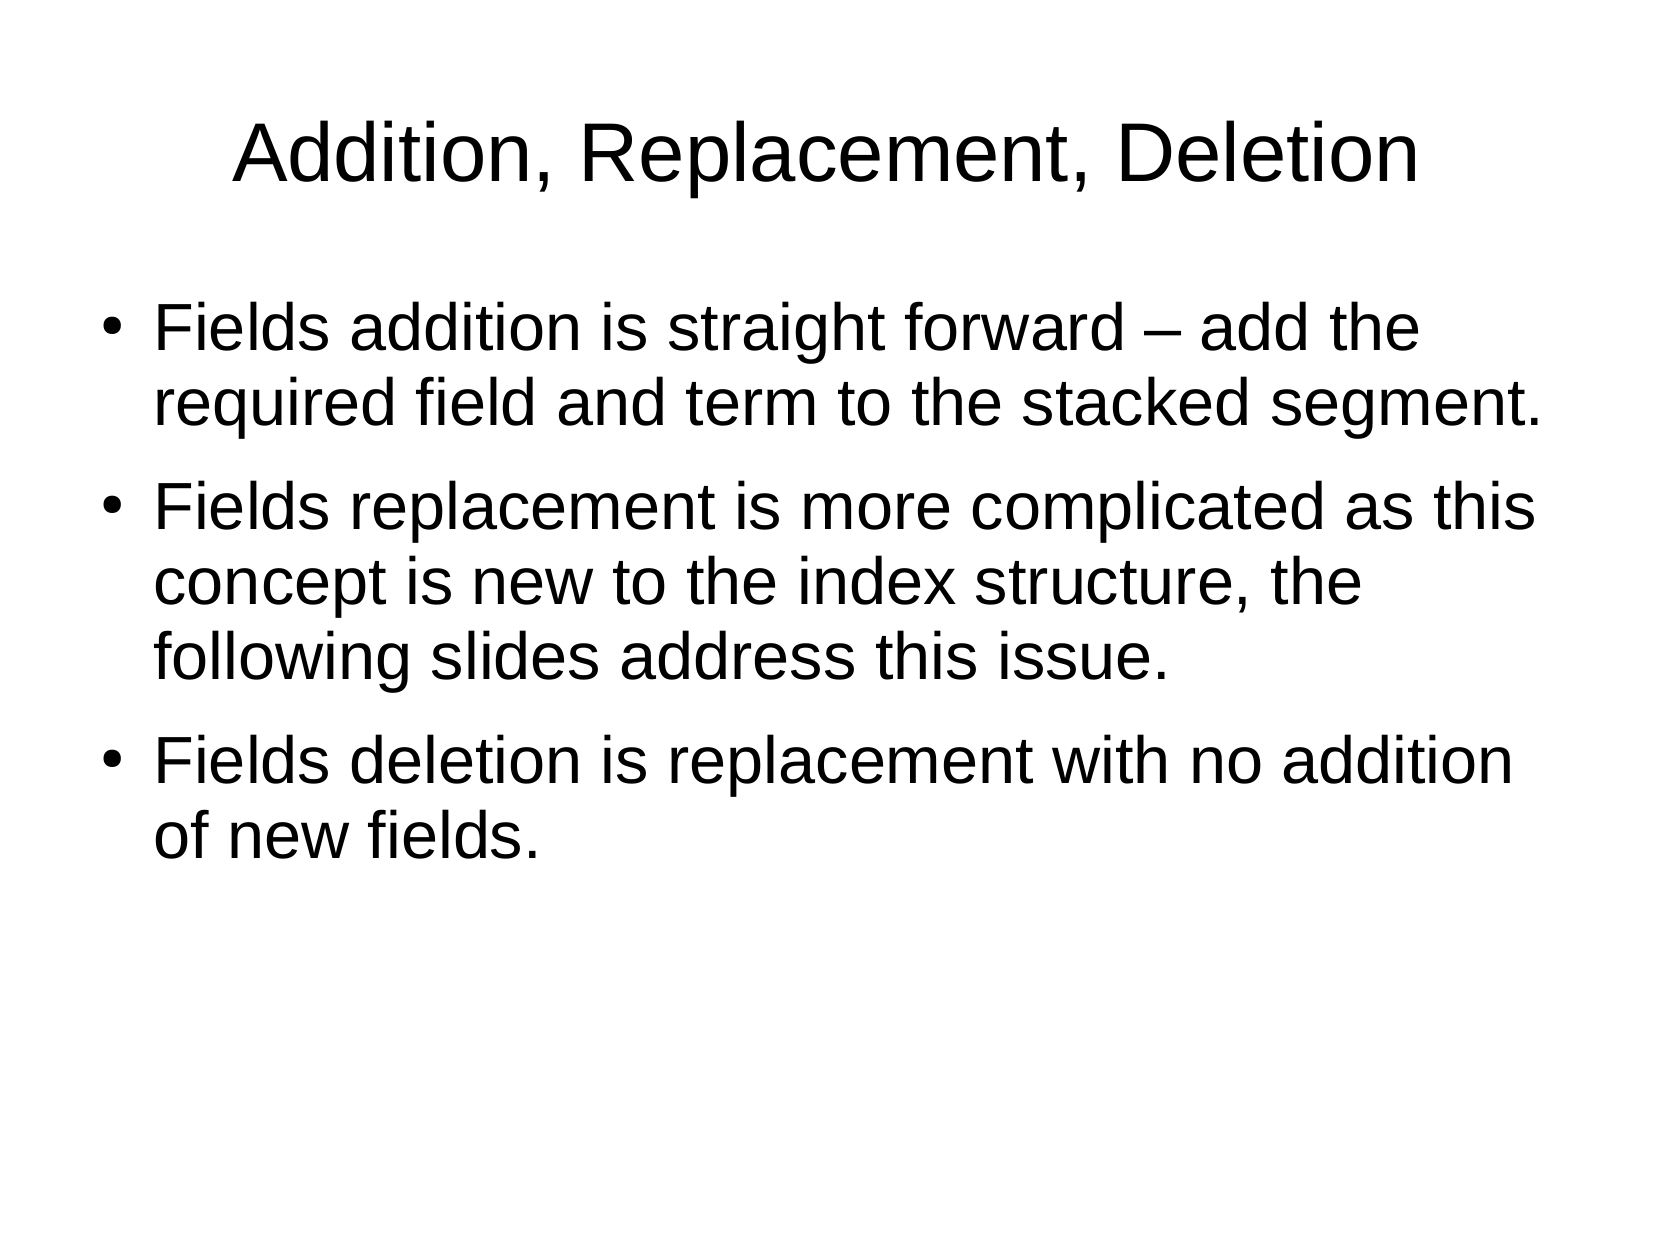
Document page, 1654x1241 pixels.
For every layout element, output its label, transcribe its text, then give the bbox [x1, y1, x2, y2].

title Addition, Replacement, Deletion [82, 49, 1571, 257]
list Fields addition is straight forward – add the required field and term to the stacked segment. Fields replacement is more complicated as this concept is new to the index structure, the following slides address this issue. Fields deletion is replacement with no addition of new fields. [82, 290, 1571, 1010]
